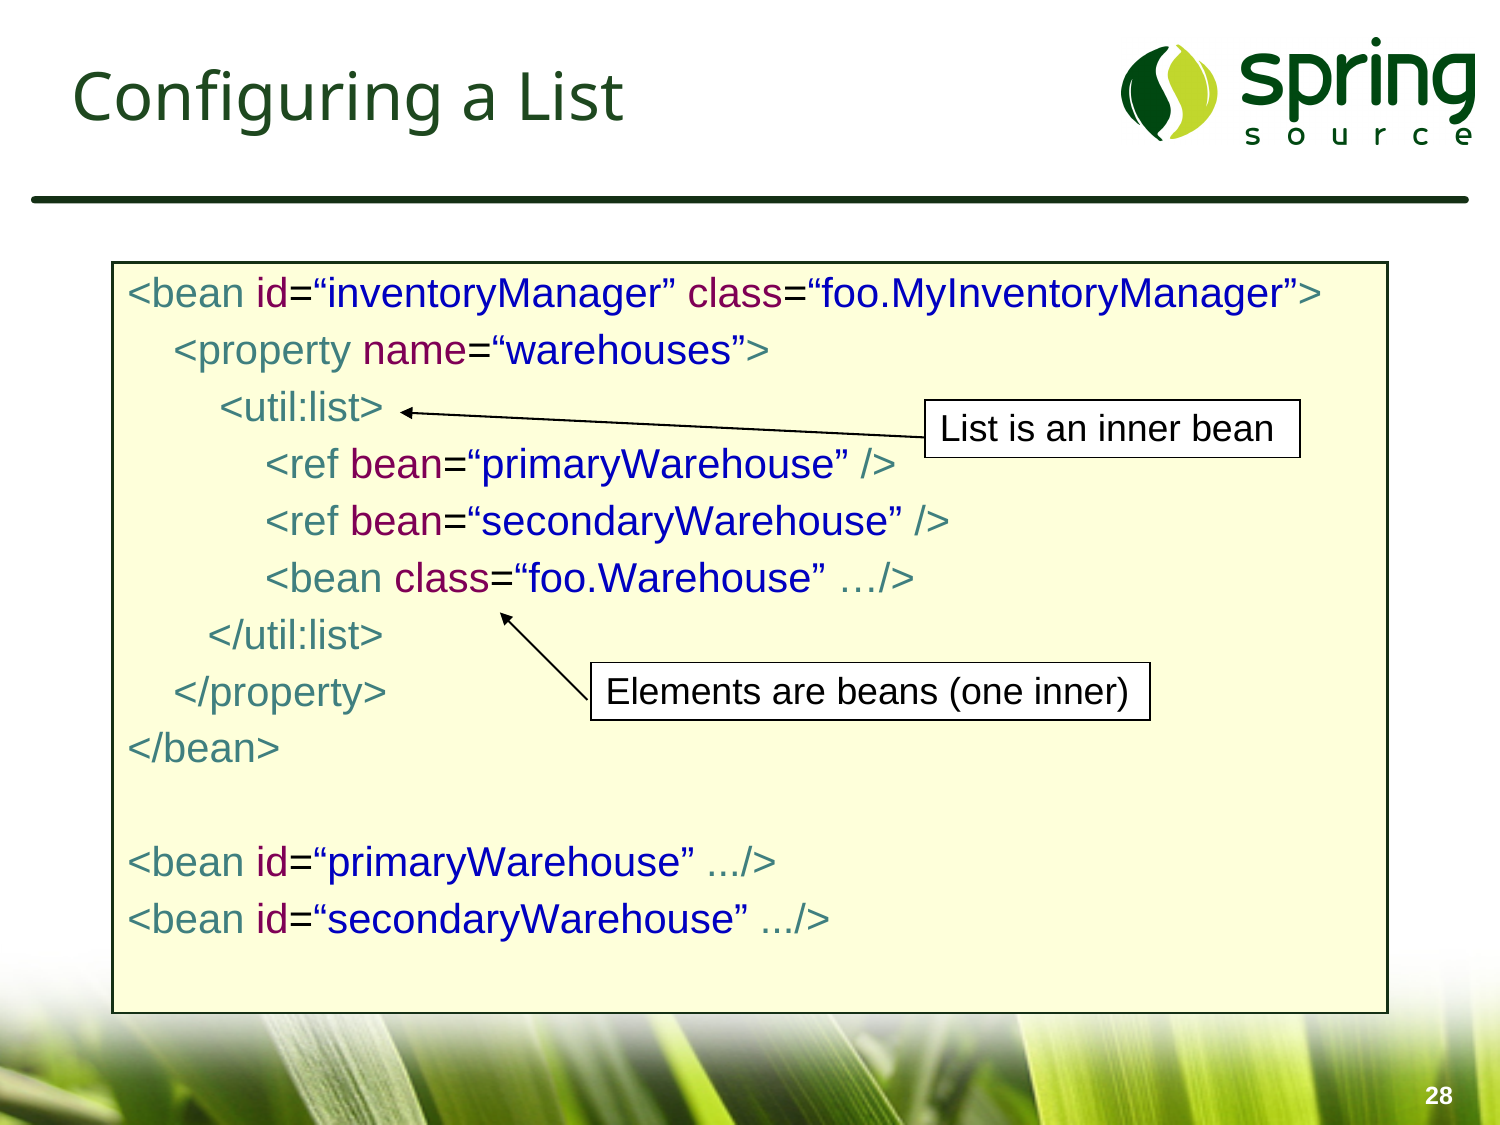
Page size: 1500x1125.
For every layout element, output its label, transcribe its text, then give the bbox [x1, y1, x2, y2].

text_box Elements are beans (one inner) [590, 662, 1150, 720]
text_box List is an inner bean [924, 399, 1301, 458]
title Configuring a List [56, 13, 1089, 176]
list <bean id=“inventoryManager” class=“foo.MyInventoryManager”> <property name=“warehouses”> <util:list> <ref bean=“primaryWarehouse” /> <ref bean=“secondaryWarehouse” /> <bean class=“foo.Warehouse” …/> </util:list> </property> </bean> <bean id=“primaryWarehouse” .../> <bean id=“secondaryWarehouse” .../> [112, 262, 1388, 1013]
picture [1121, 37, 1475, 145]
picture [0, 944, 1500, 1125]
